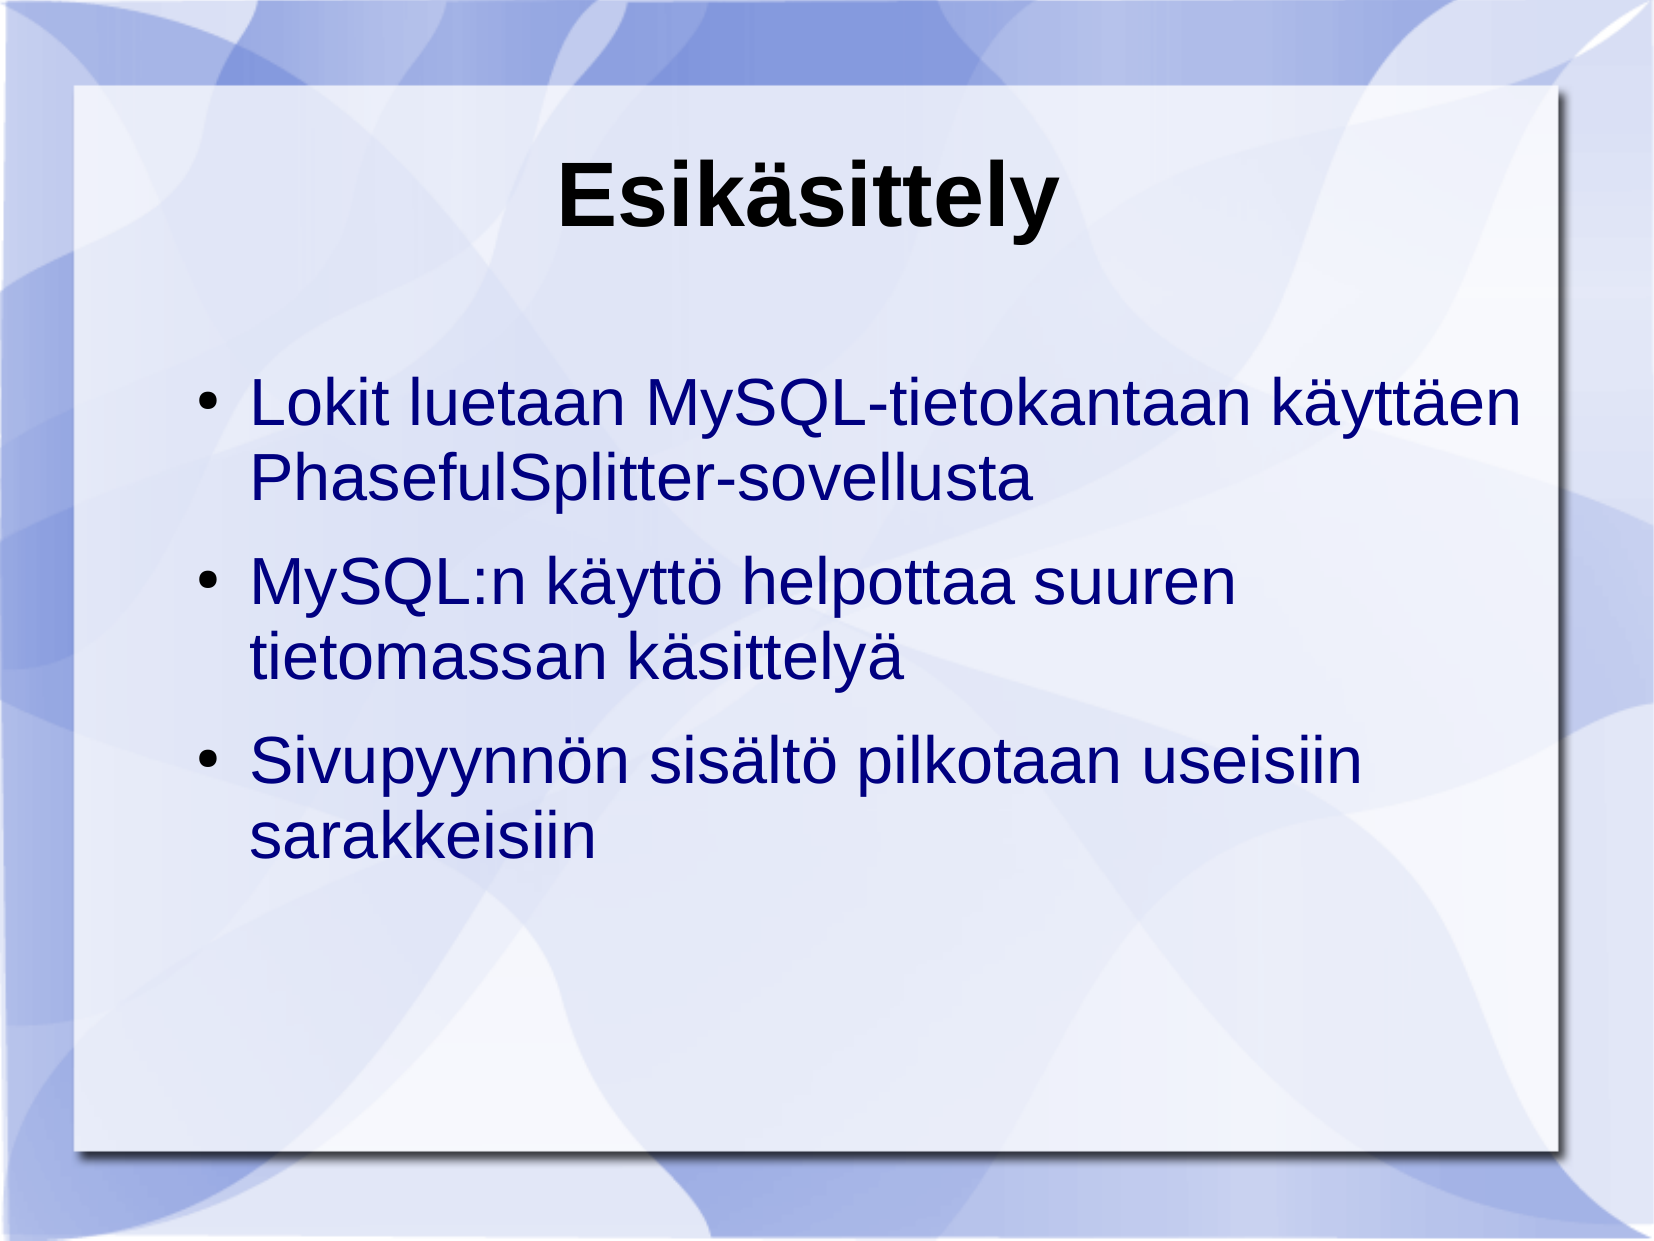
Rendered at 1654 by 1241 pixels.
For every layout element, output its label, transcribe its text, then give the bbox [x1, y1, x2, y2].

picture [0, 0, 1654, 1241]
list Lokit luetaan MySQL-tietokantaan käyttäen PhasefulSplitter-sovellusta MySQL:n käyttö helpottaa suuren tietomassan käsittelyä Sivupyynnön sisältö pilkotaan useisiin sarakkeisiin [178, 364, 1570, 1147]
title Esikäsittely [82, 90, 1536, 298]
